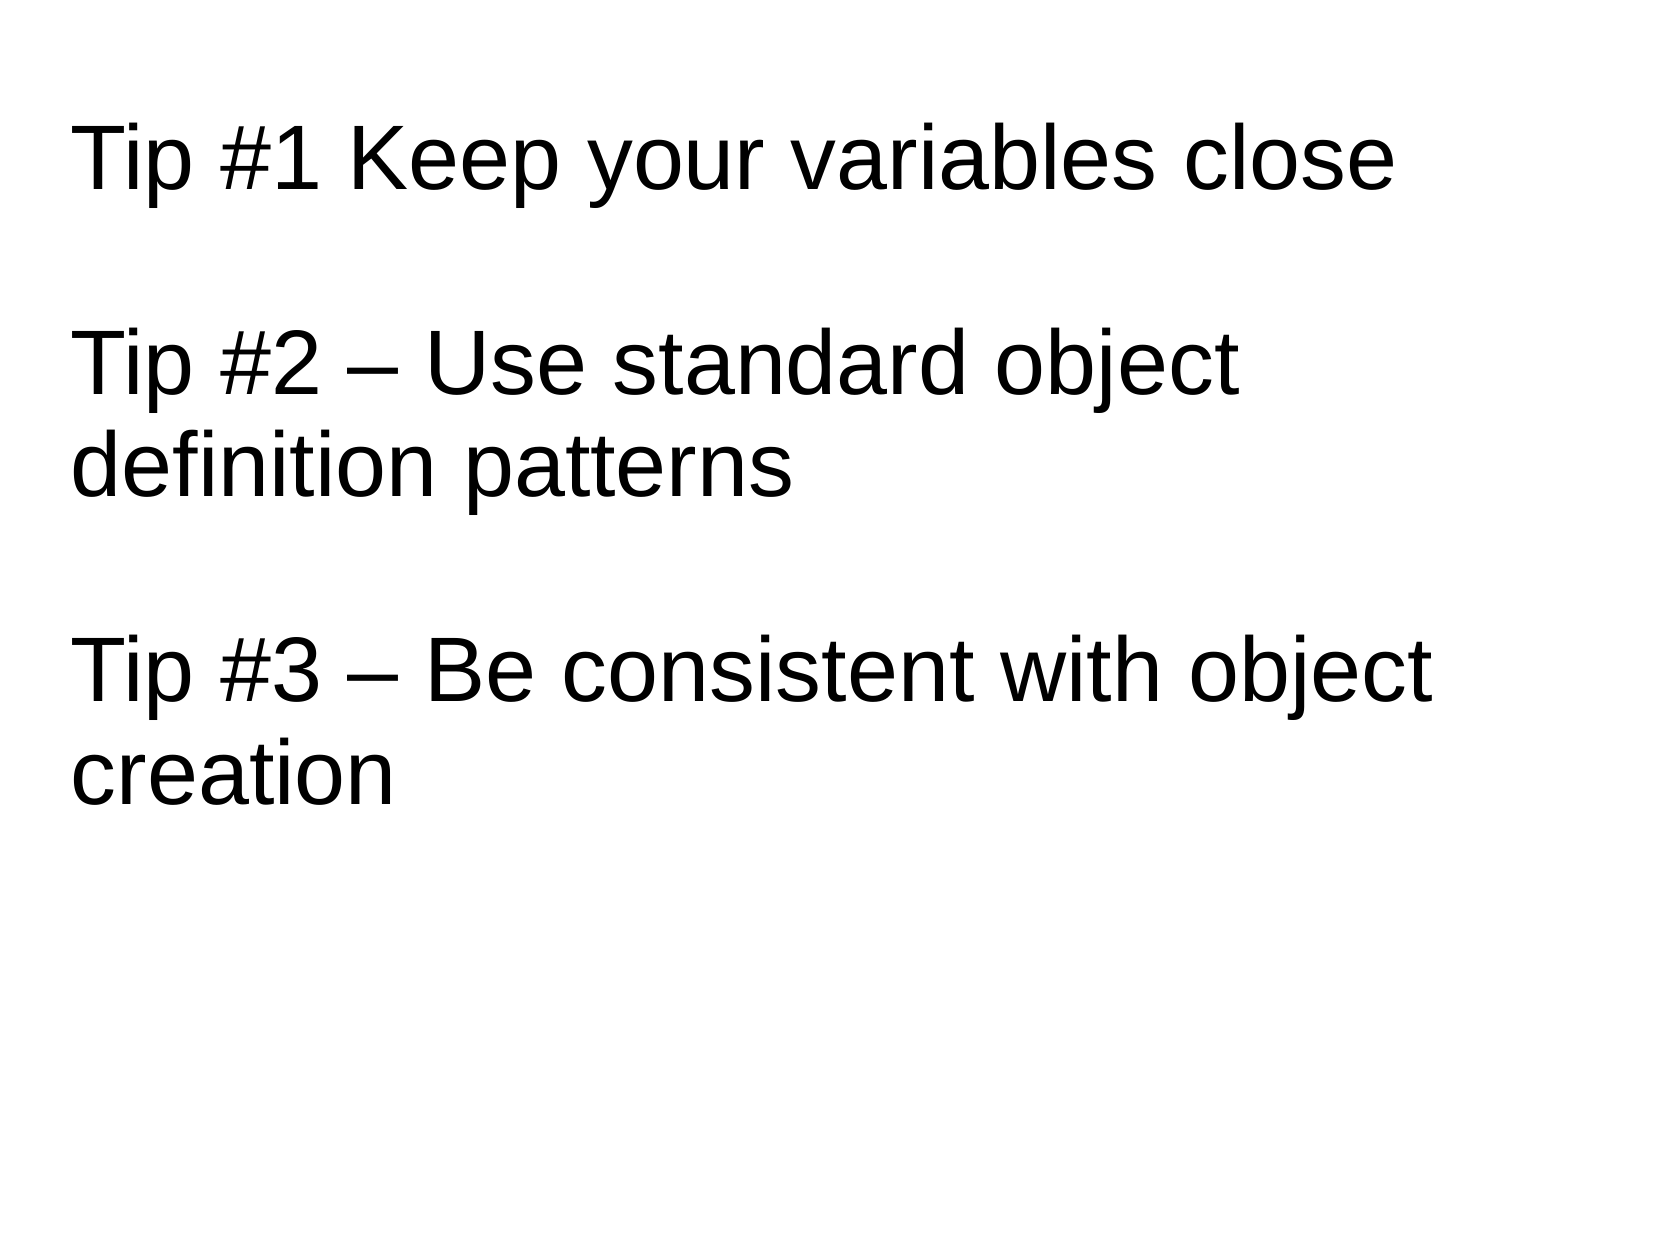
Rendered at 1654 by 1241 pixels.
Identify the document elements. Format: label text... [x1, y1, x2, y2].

title Tip #1 Keep your variables close Tip #2 – Use standard object definition patterns Tip #3 – Be consistent with object creation [70, 106, 1560, 824]
